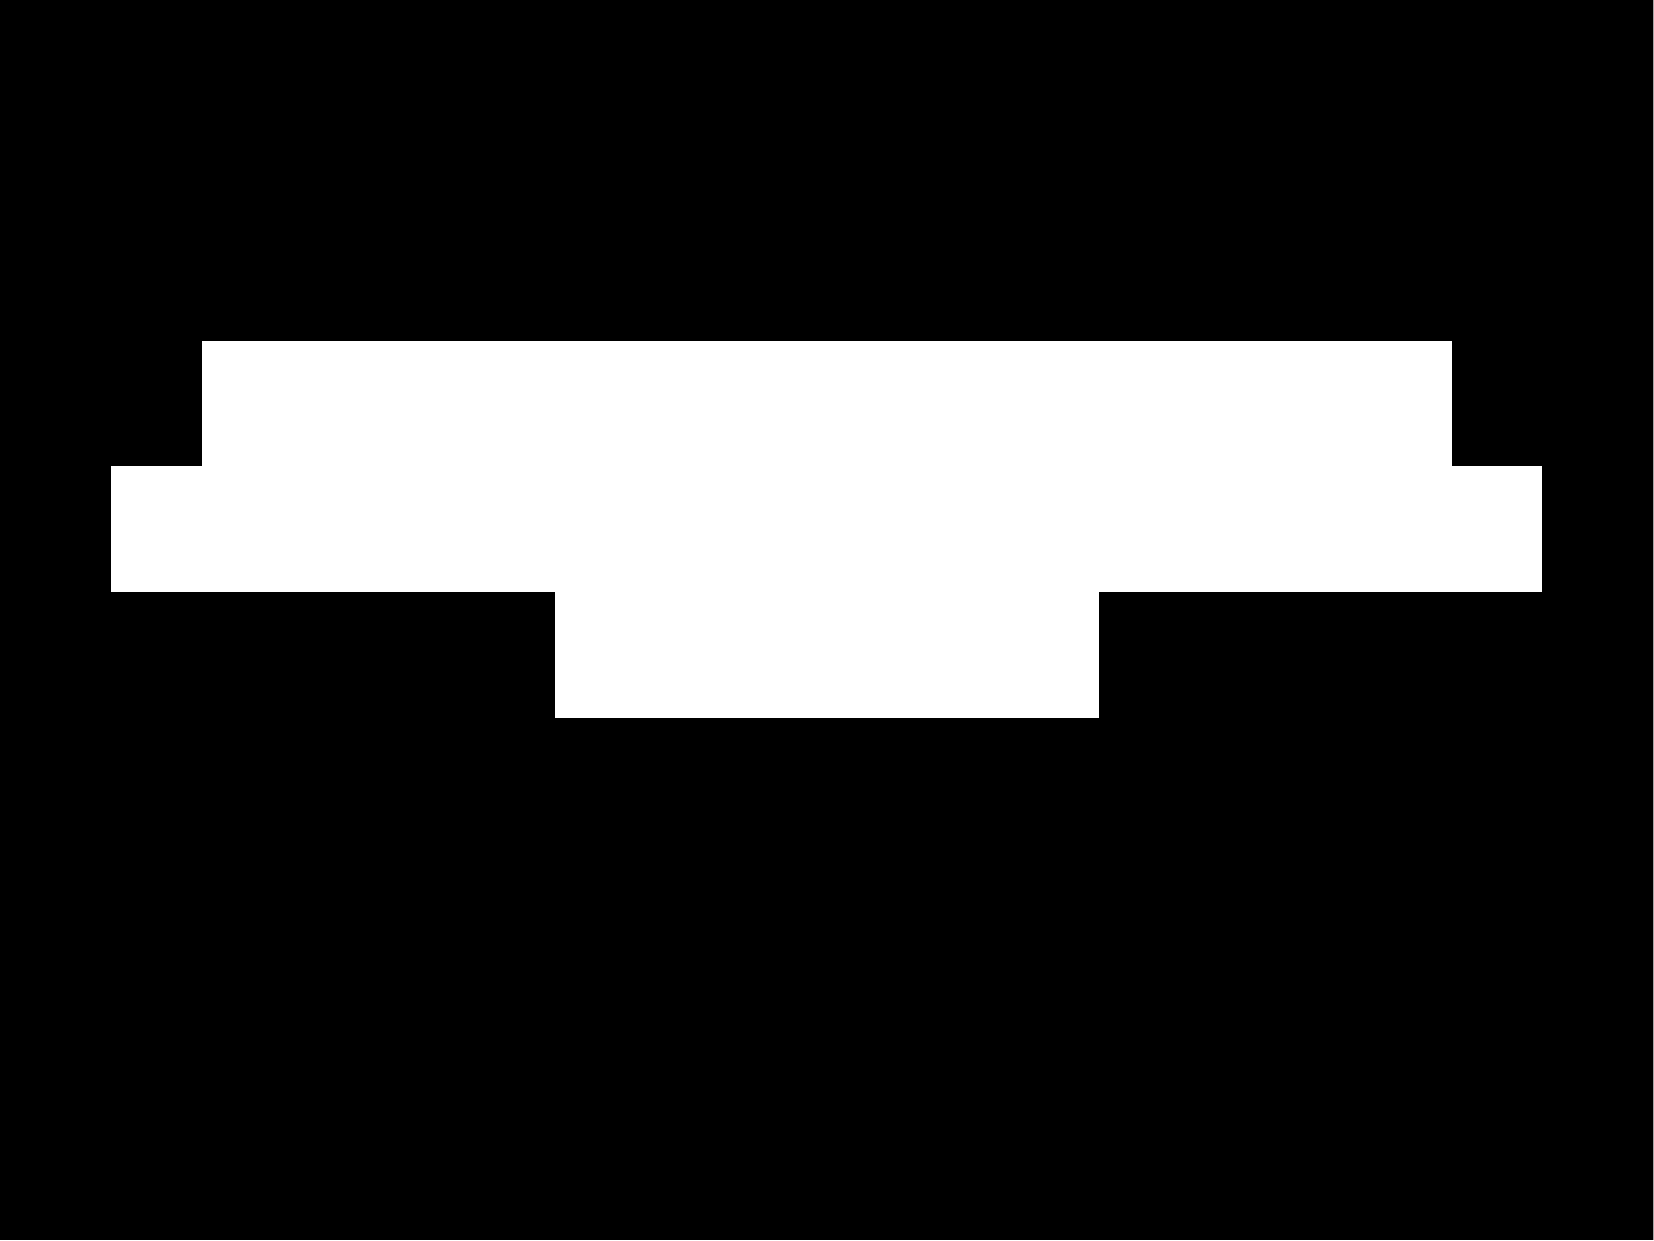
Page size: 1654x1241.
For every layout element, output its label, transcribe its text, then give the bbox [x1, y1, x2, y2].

subtitle Toca a trombeta em Sião Não despreze as feridas das suas mãos [82, 49, 1571, 1010]
